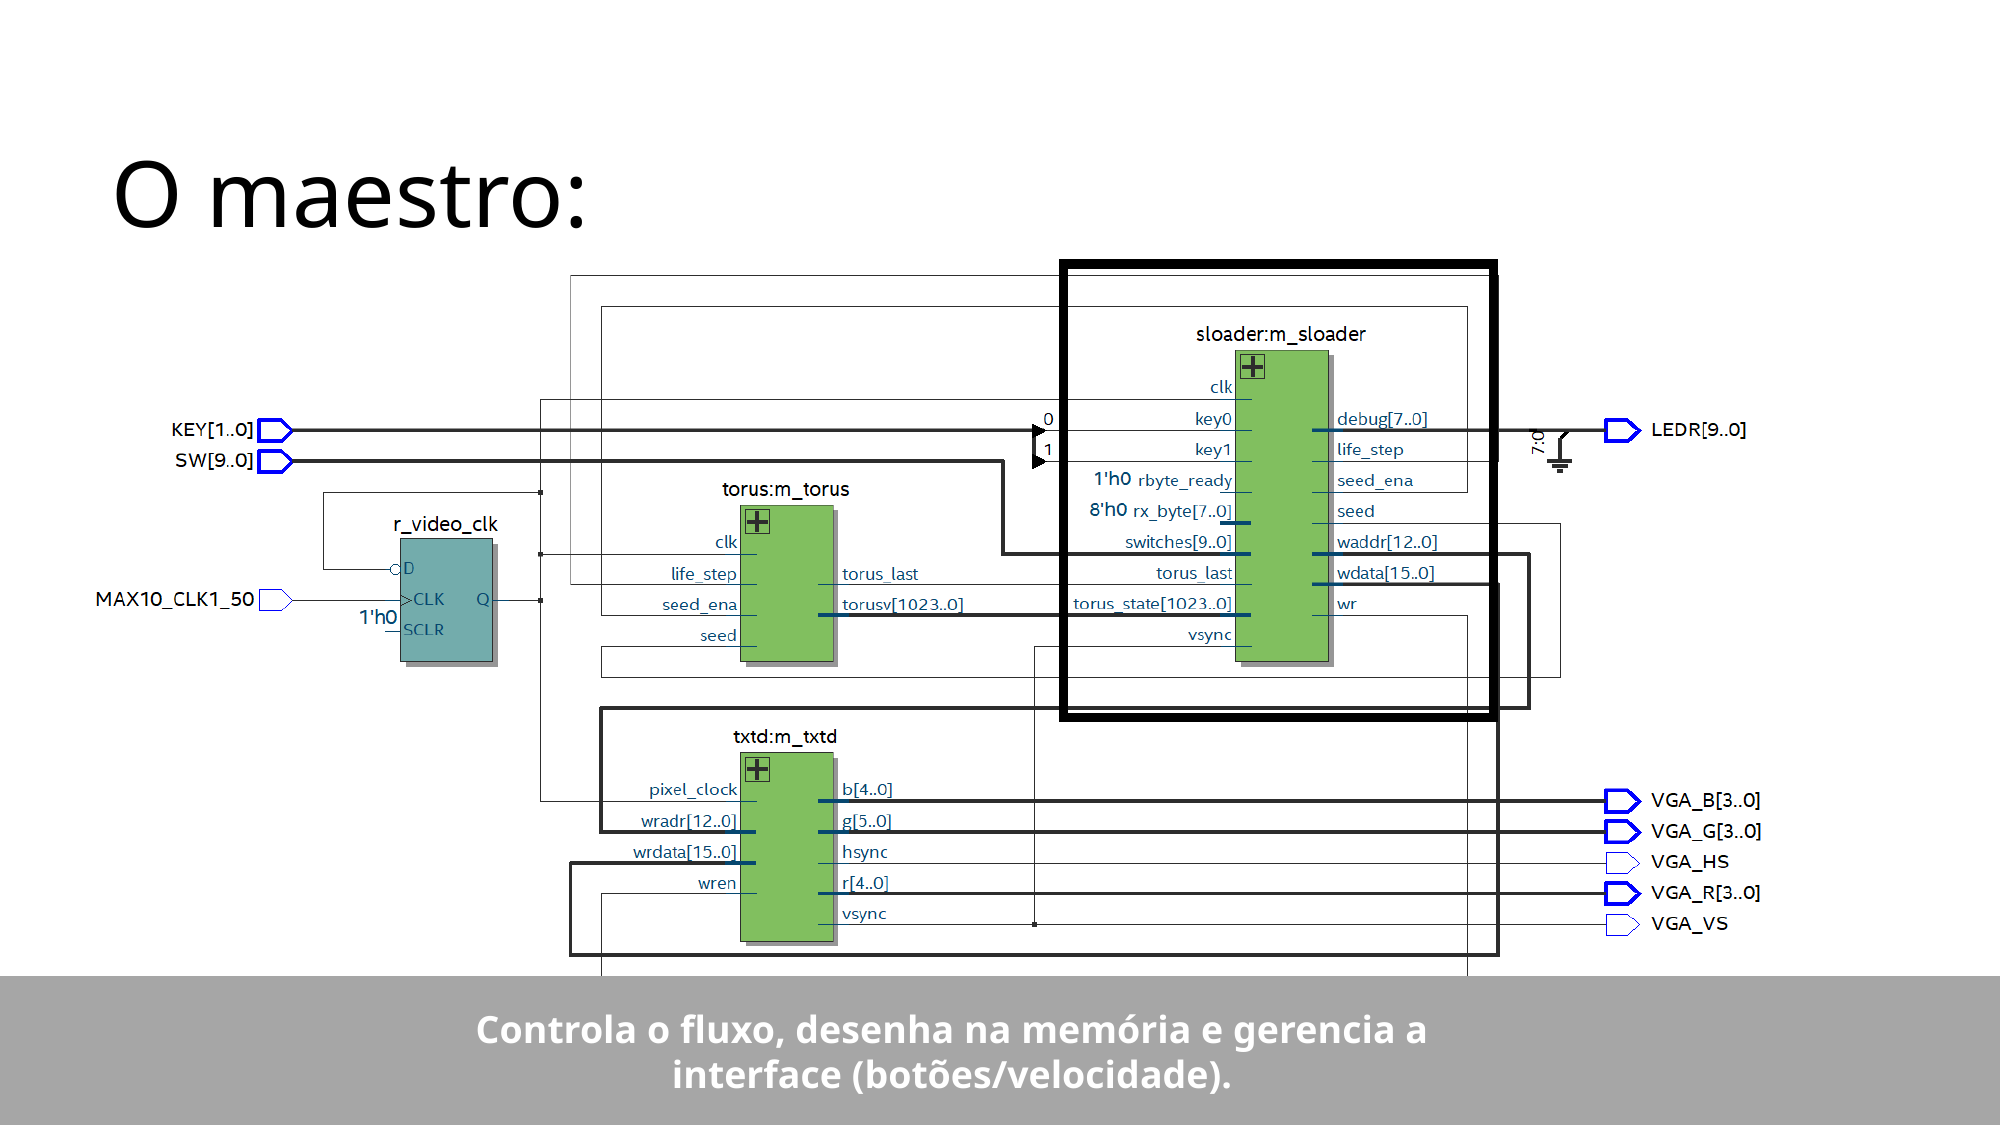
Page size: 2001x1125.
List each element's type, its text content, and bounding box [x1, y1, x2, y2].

picture [96, 196, 1809, 976]
text_box [0, 976, 2000, 1125]
text_box Controla o fluxo, desenha na memória e gerencia a interface (botões/velocidade). [401, 998, 1504, 1105]
title O maestro: [96, 70, 721, 326]
